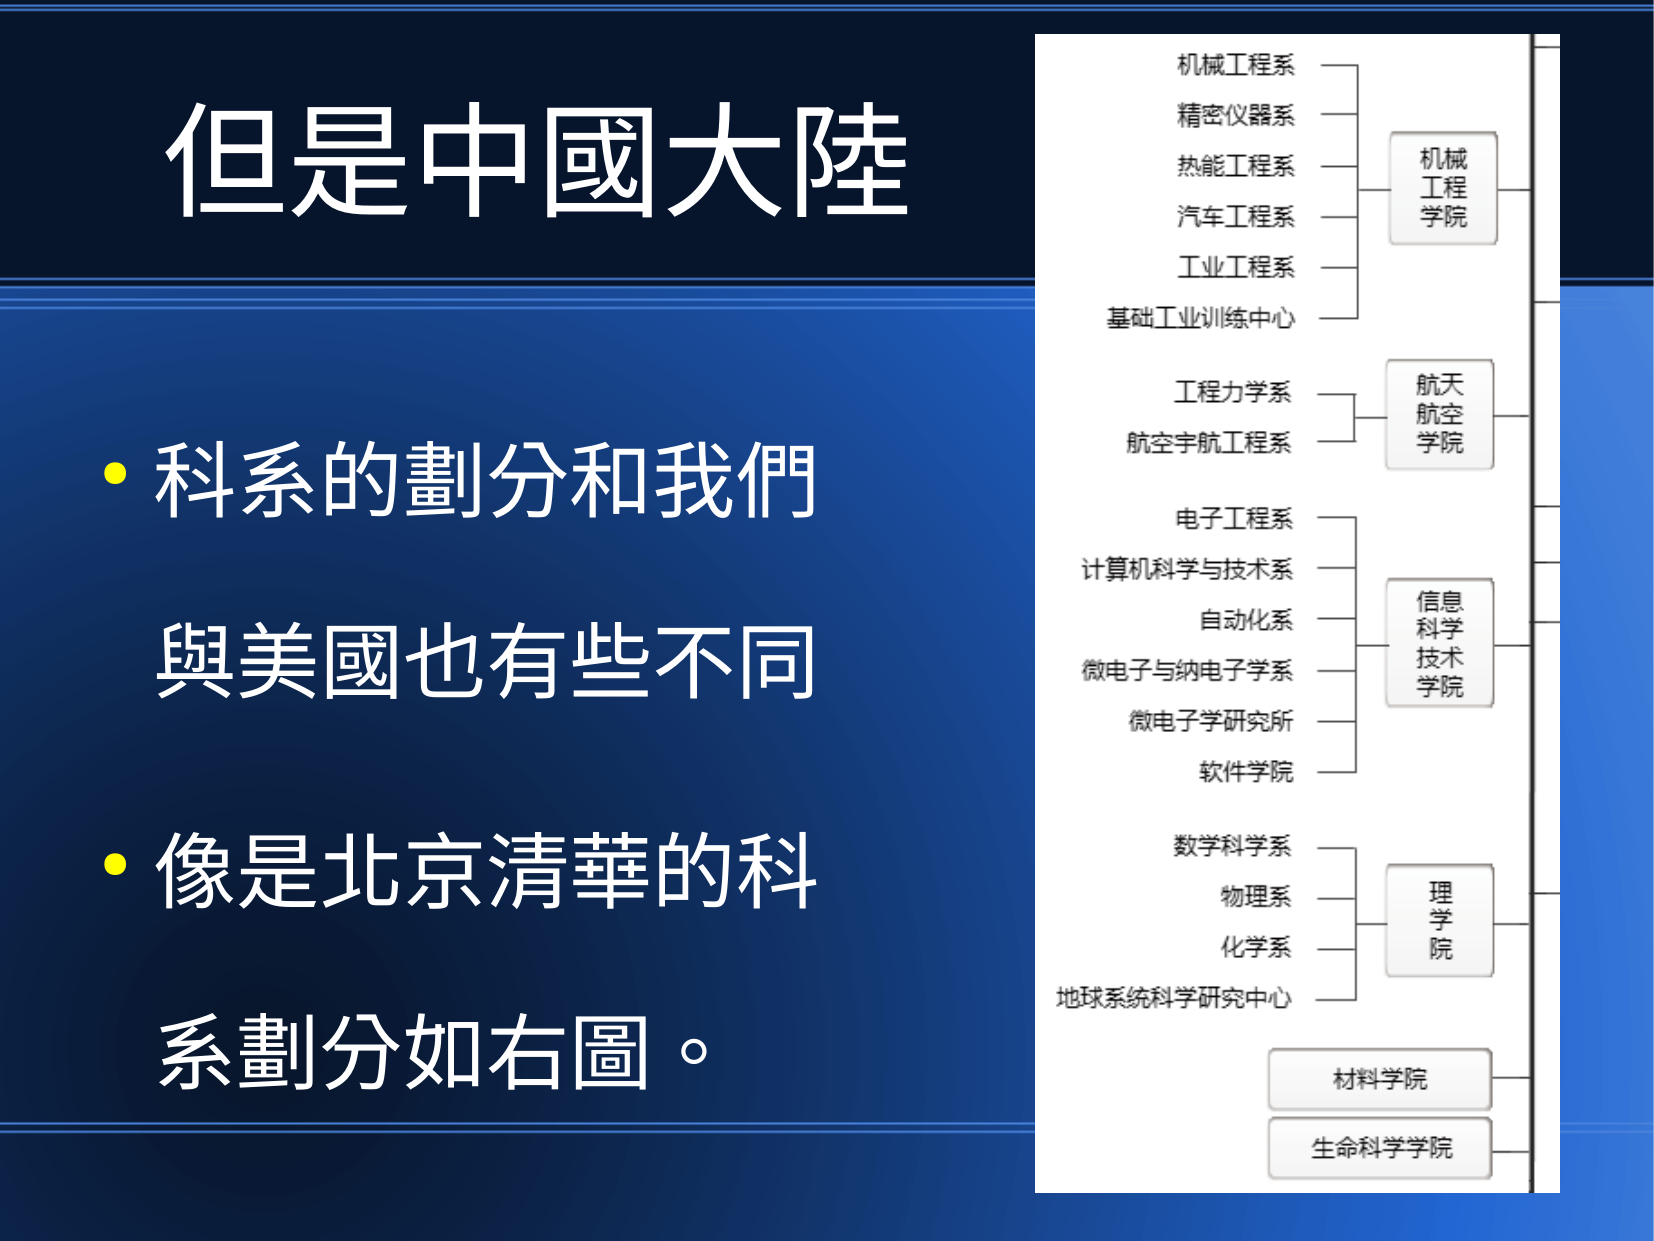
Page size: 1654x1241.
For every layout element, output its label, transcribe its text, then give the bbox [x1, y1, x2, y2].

list 科系的劃分和我們與美國也有些不同 像是北京清華的科系劃分如右圖。 [82, 355, 886, 1241]
picture [0, 0, 1654, 1241]
title 但是中國大陸 [82, 49, 993, 257]
